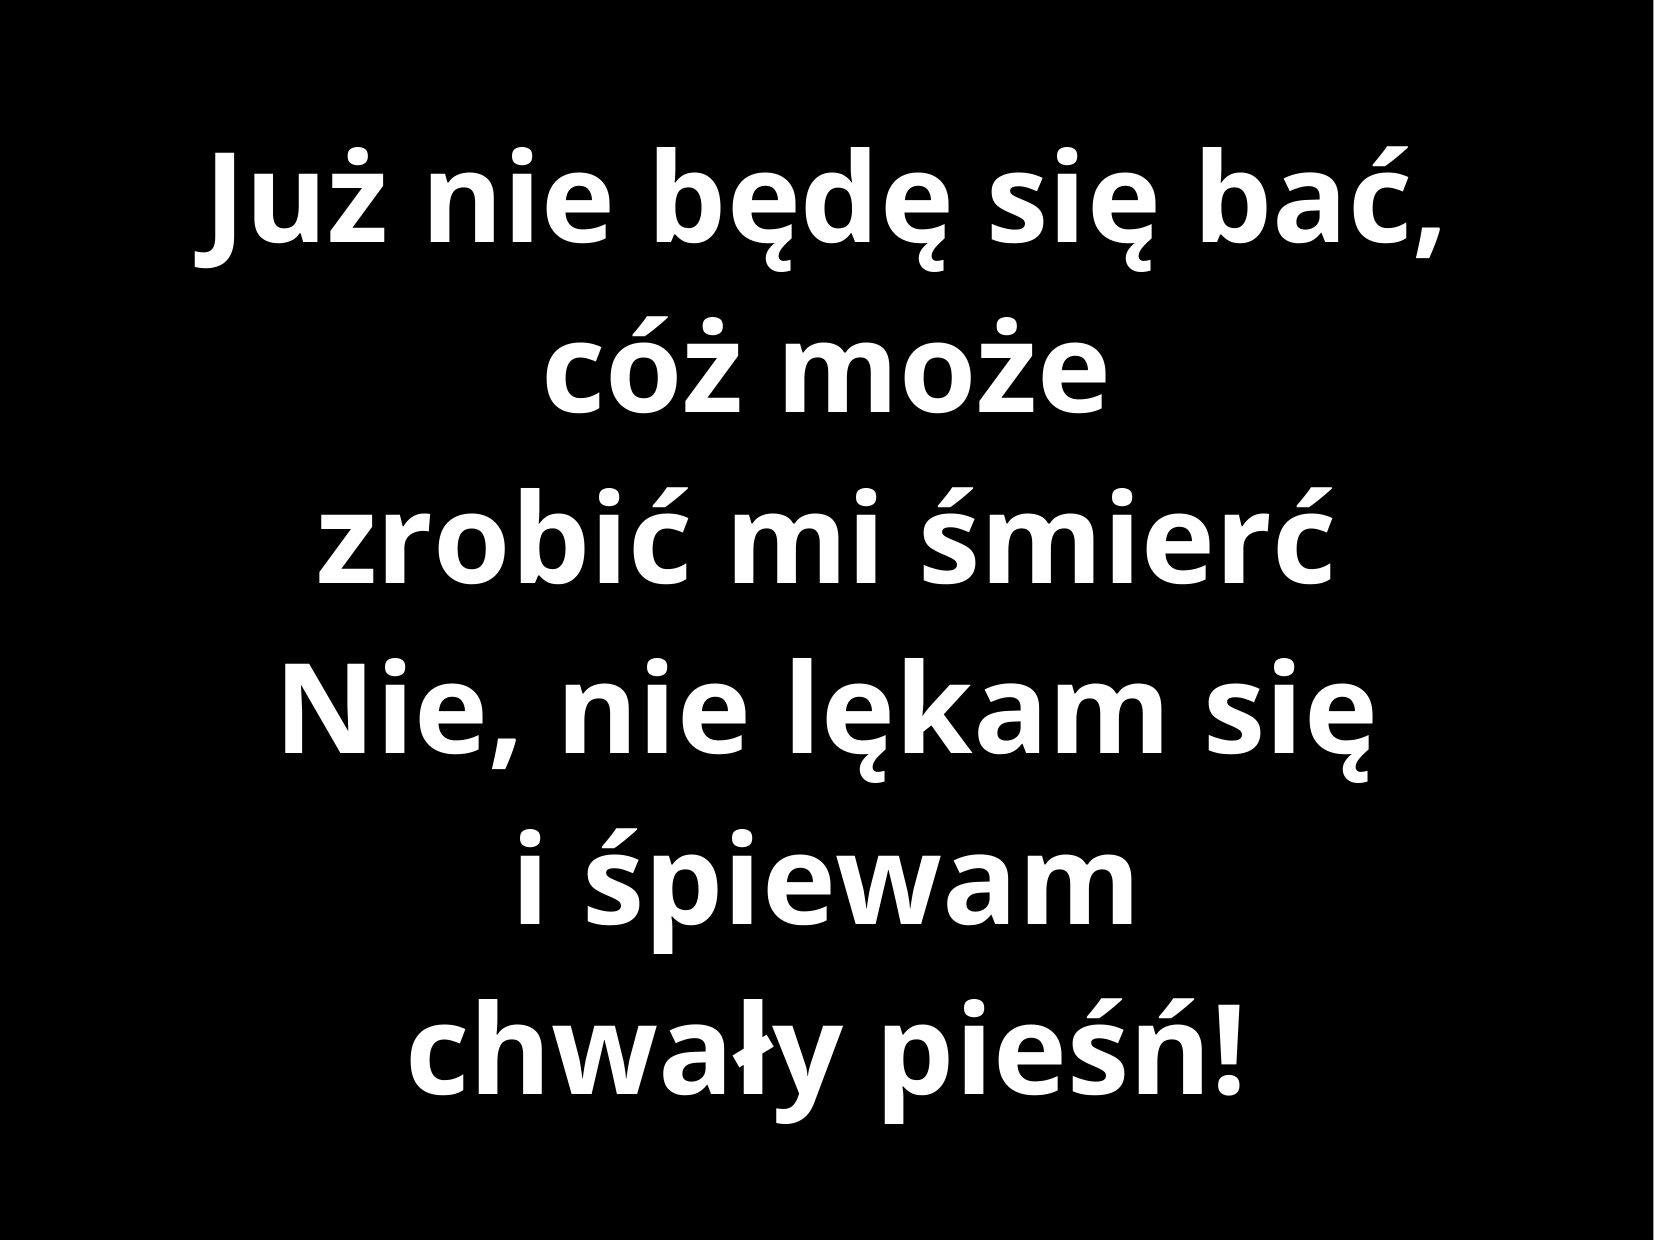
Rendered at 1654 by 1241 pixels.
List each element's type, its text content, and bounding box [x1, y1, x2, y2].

title Już nie będę się bać, cóż może zrobić mi śmierć Nie, nie lękam się i śpiewam chwały pieśń! [0, 0, 1654, 1241]
